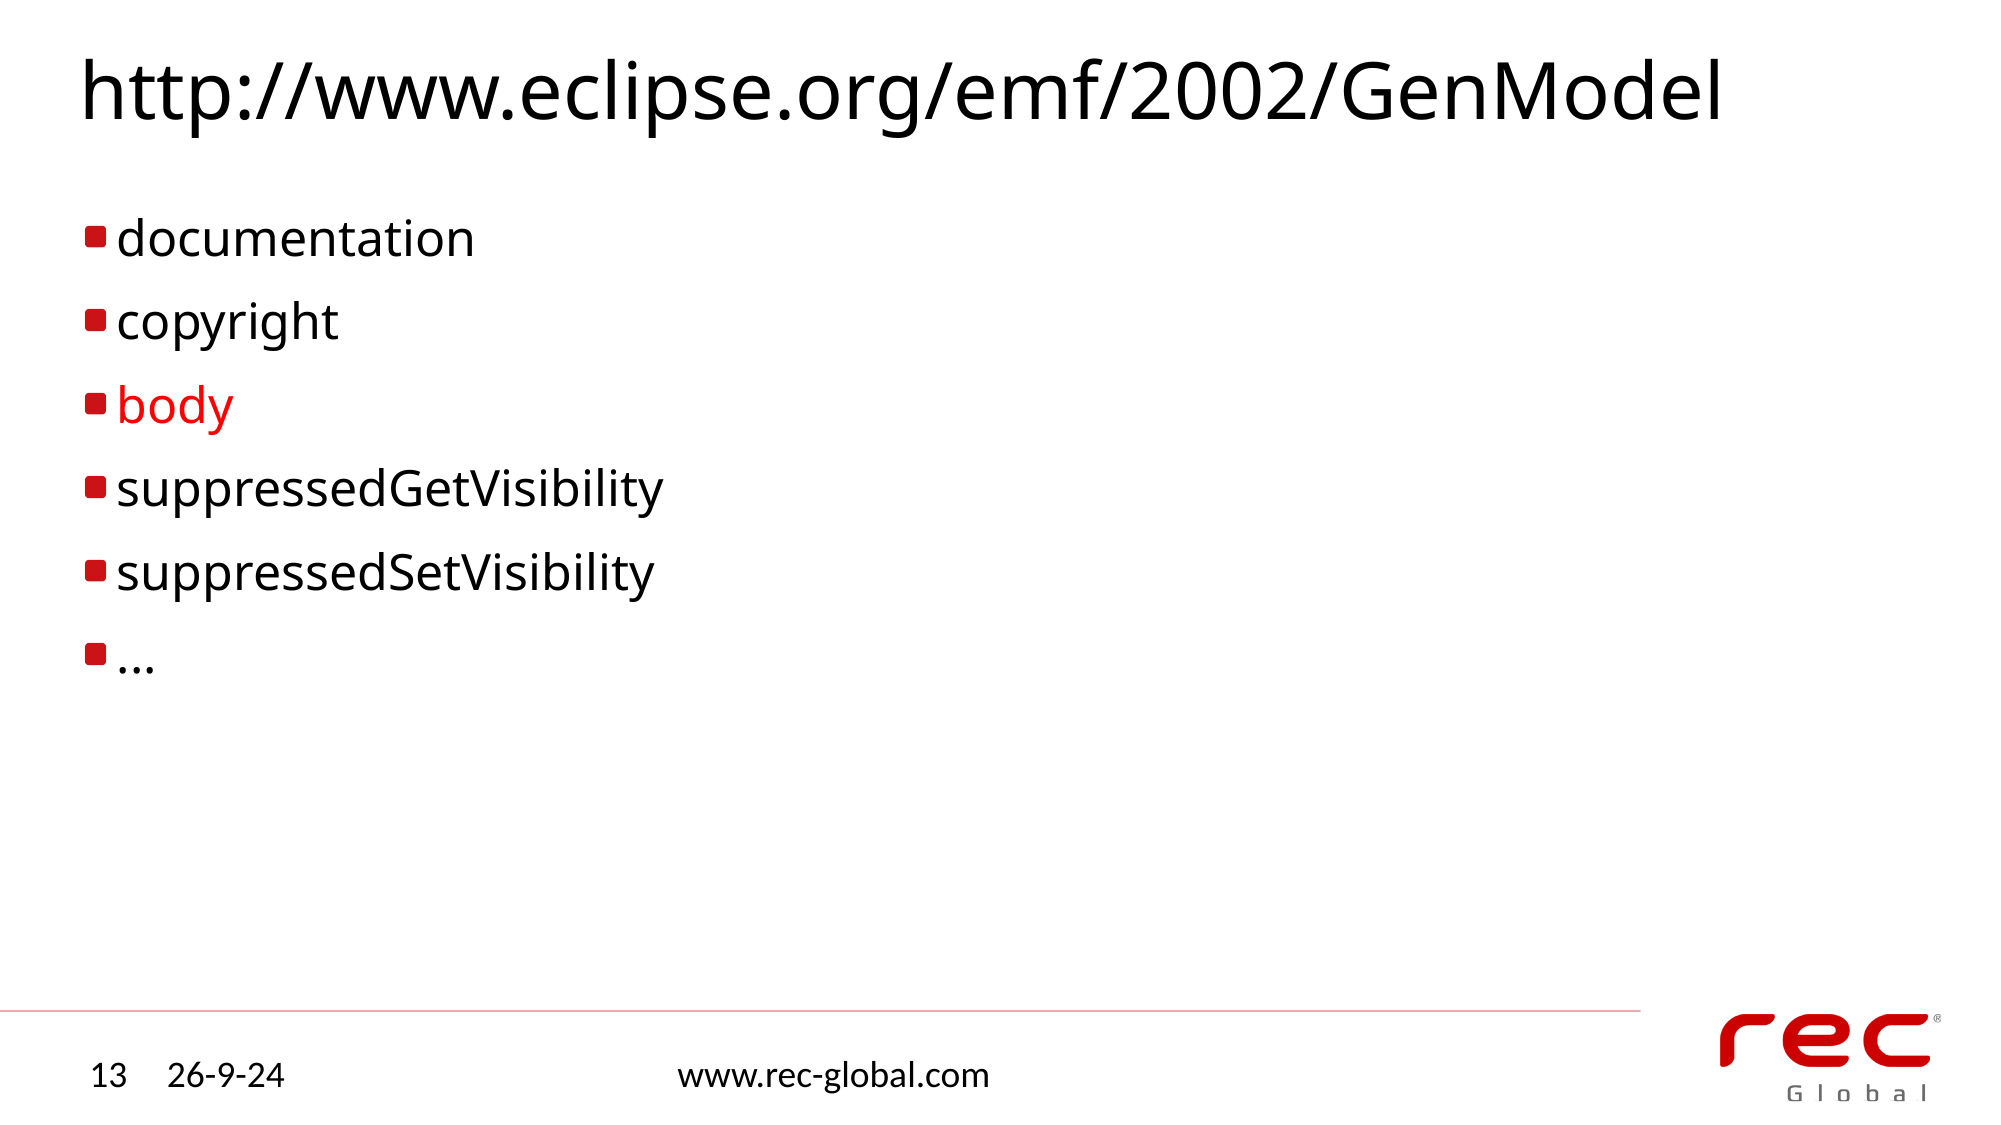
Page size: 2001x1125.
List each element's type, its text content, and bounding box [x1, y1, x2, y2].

list documentation copyright body suppressedGetVisibility suppressedSetVisibility ... [64, 205, 1934, 1011]
picture [1720, 1014, 1941, 1102]
footer www.rec-global.com [662, 1042, 1338, 1103]
slide_number <numer> [64, 1042, 152, 1103]
title http://www.eclipse.org/emf/2002/GenModel [64, 0, 1934, 188]
slide_number 15-11-25 [152, 1042, 327, 1103]
